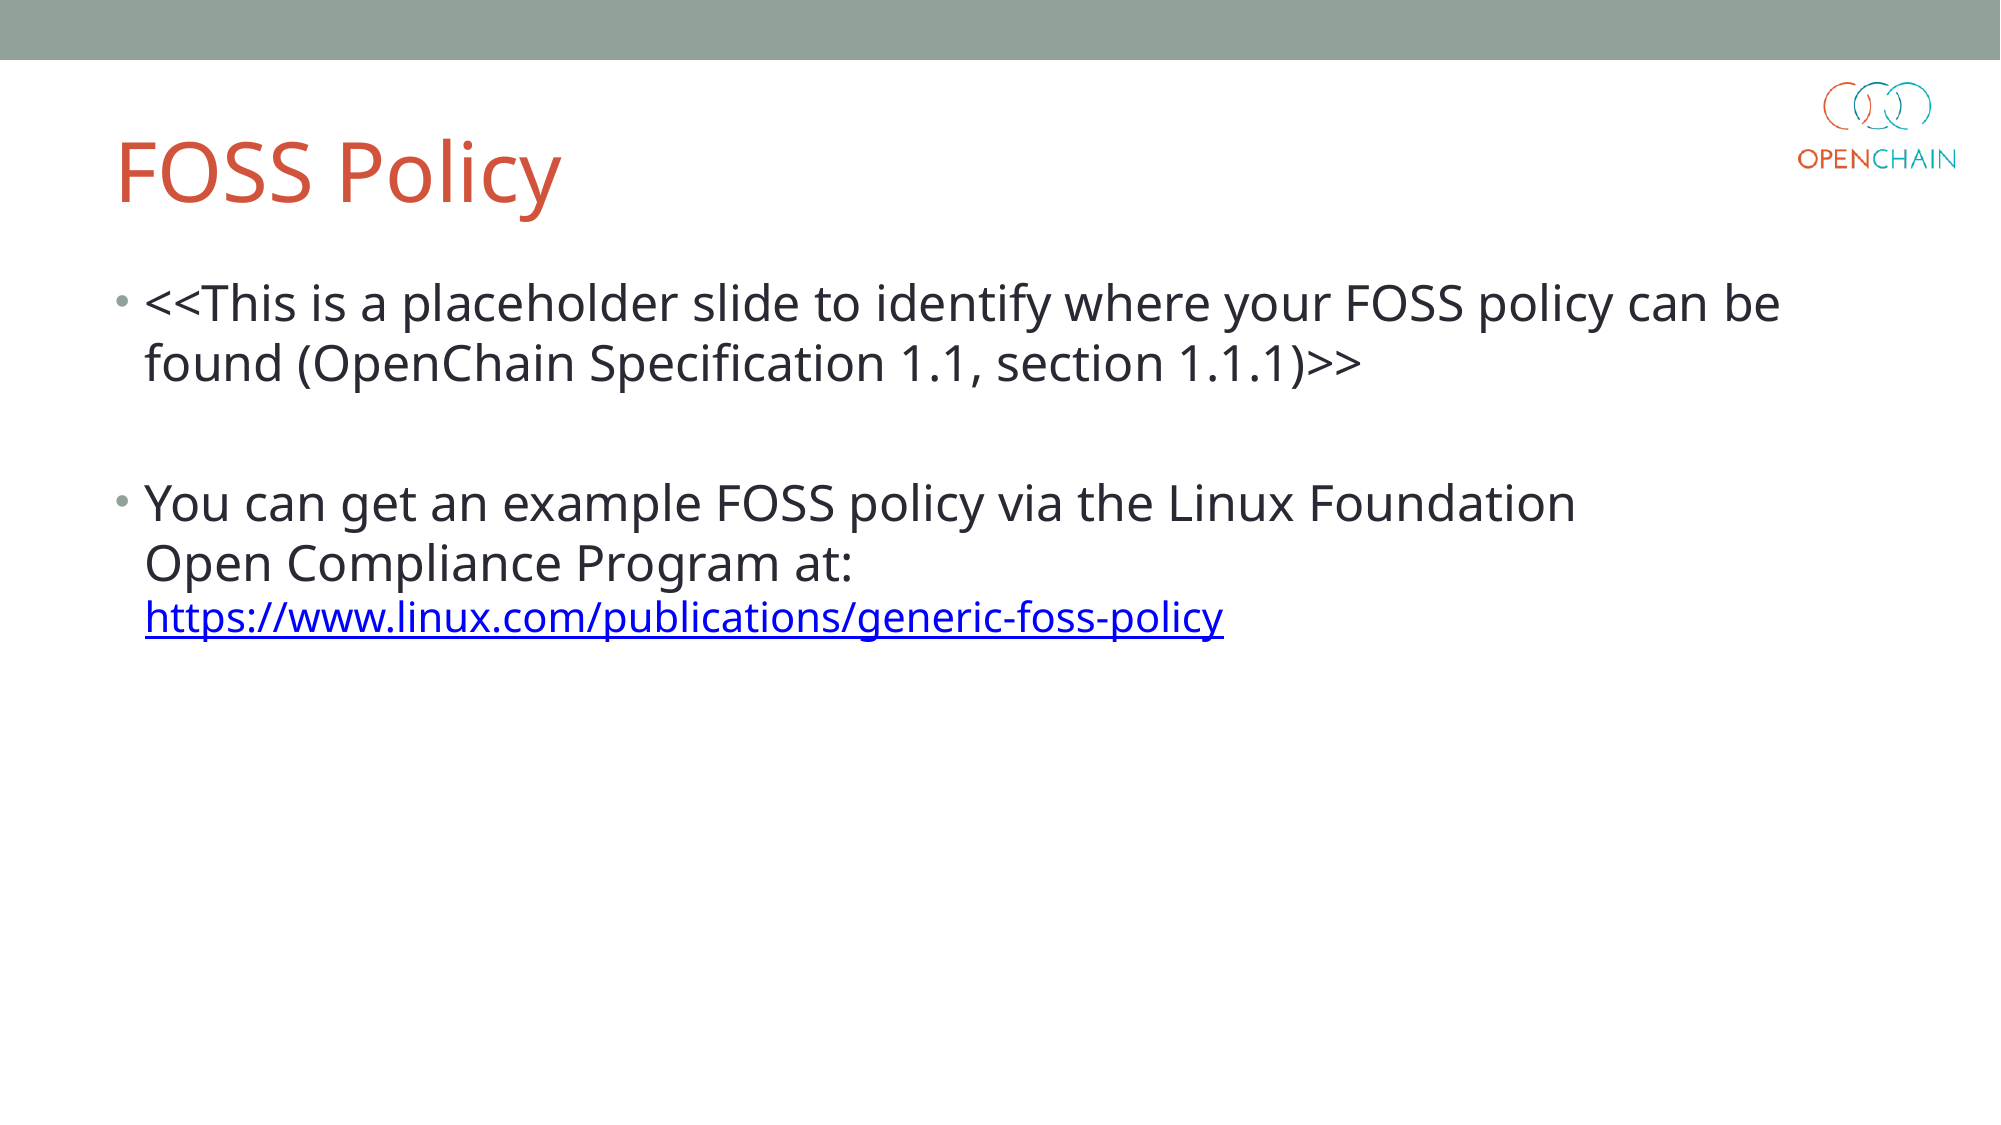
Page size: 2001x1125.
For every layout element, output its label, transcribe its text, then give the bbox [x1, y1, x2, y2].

text_box <<This is a placeholder slide to identify where your FOSS policy can be found (OpenChain Specification 1.1, section 1.1.1)>> You can get an example FOSS policy via the Linux Foundation Open Compliance Program at: https://www.linux.com/publications/generic-foss-policy [99, 263, 1900, 1064]
text_box FOSS Policy [99, 87, 1900, 250]
picture [1798, 82, 1955, 169]
